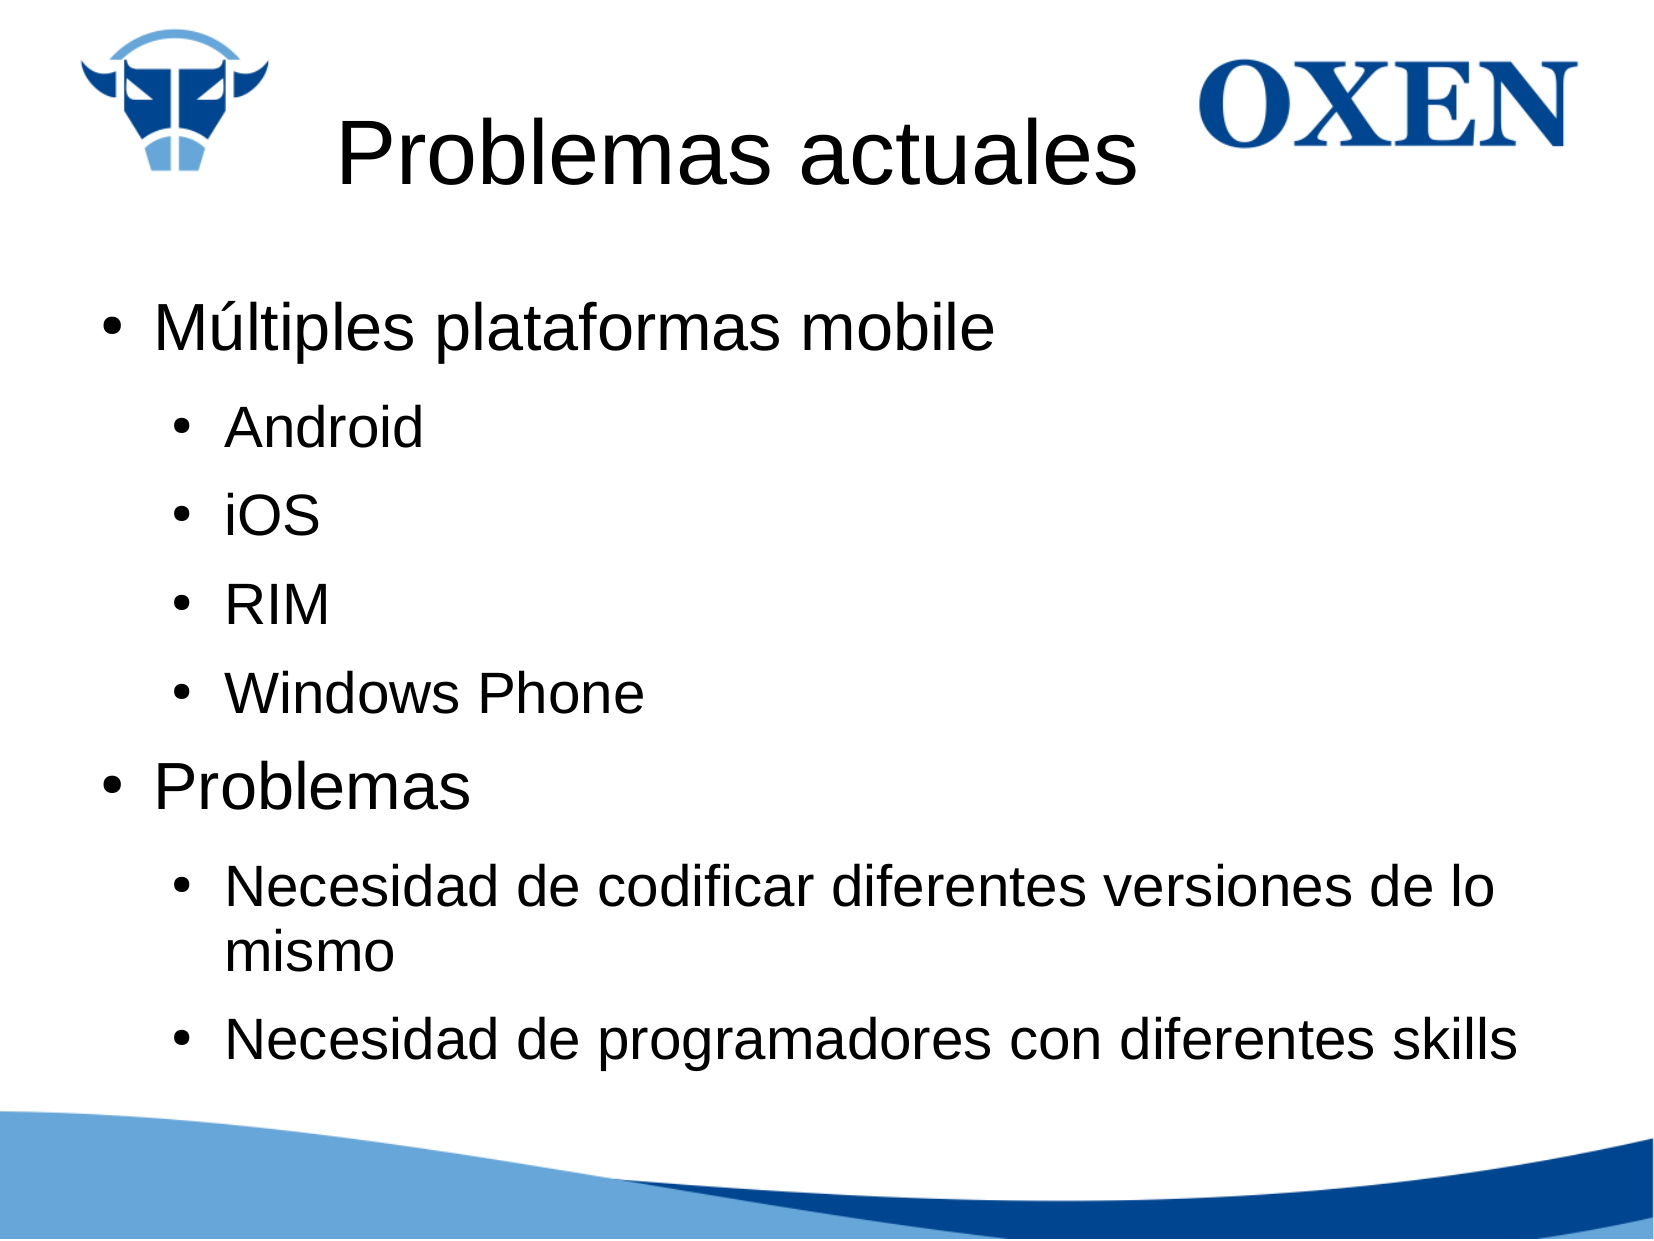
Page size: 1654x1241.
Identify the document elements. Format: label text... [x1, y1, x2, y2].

list Múltiples plataformas mobile Android iOS RIM Windows Phone Problemas Necesidad de codificar diferentes versiones de lo mismo Necesidad de programadores con diferentes skills [82, 290, 1571, 1094]
picture [5, 11, 1654, 195]
title Problemas actuales [265, 56, 1211, 250]
picture [0, 1104, 1654, 1239]
